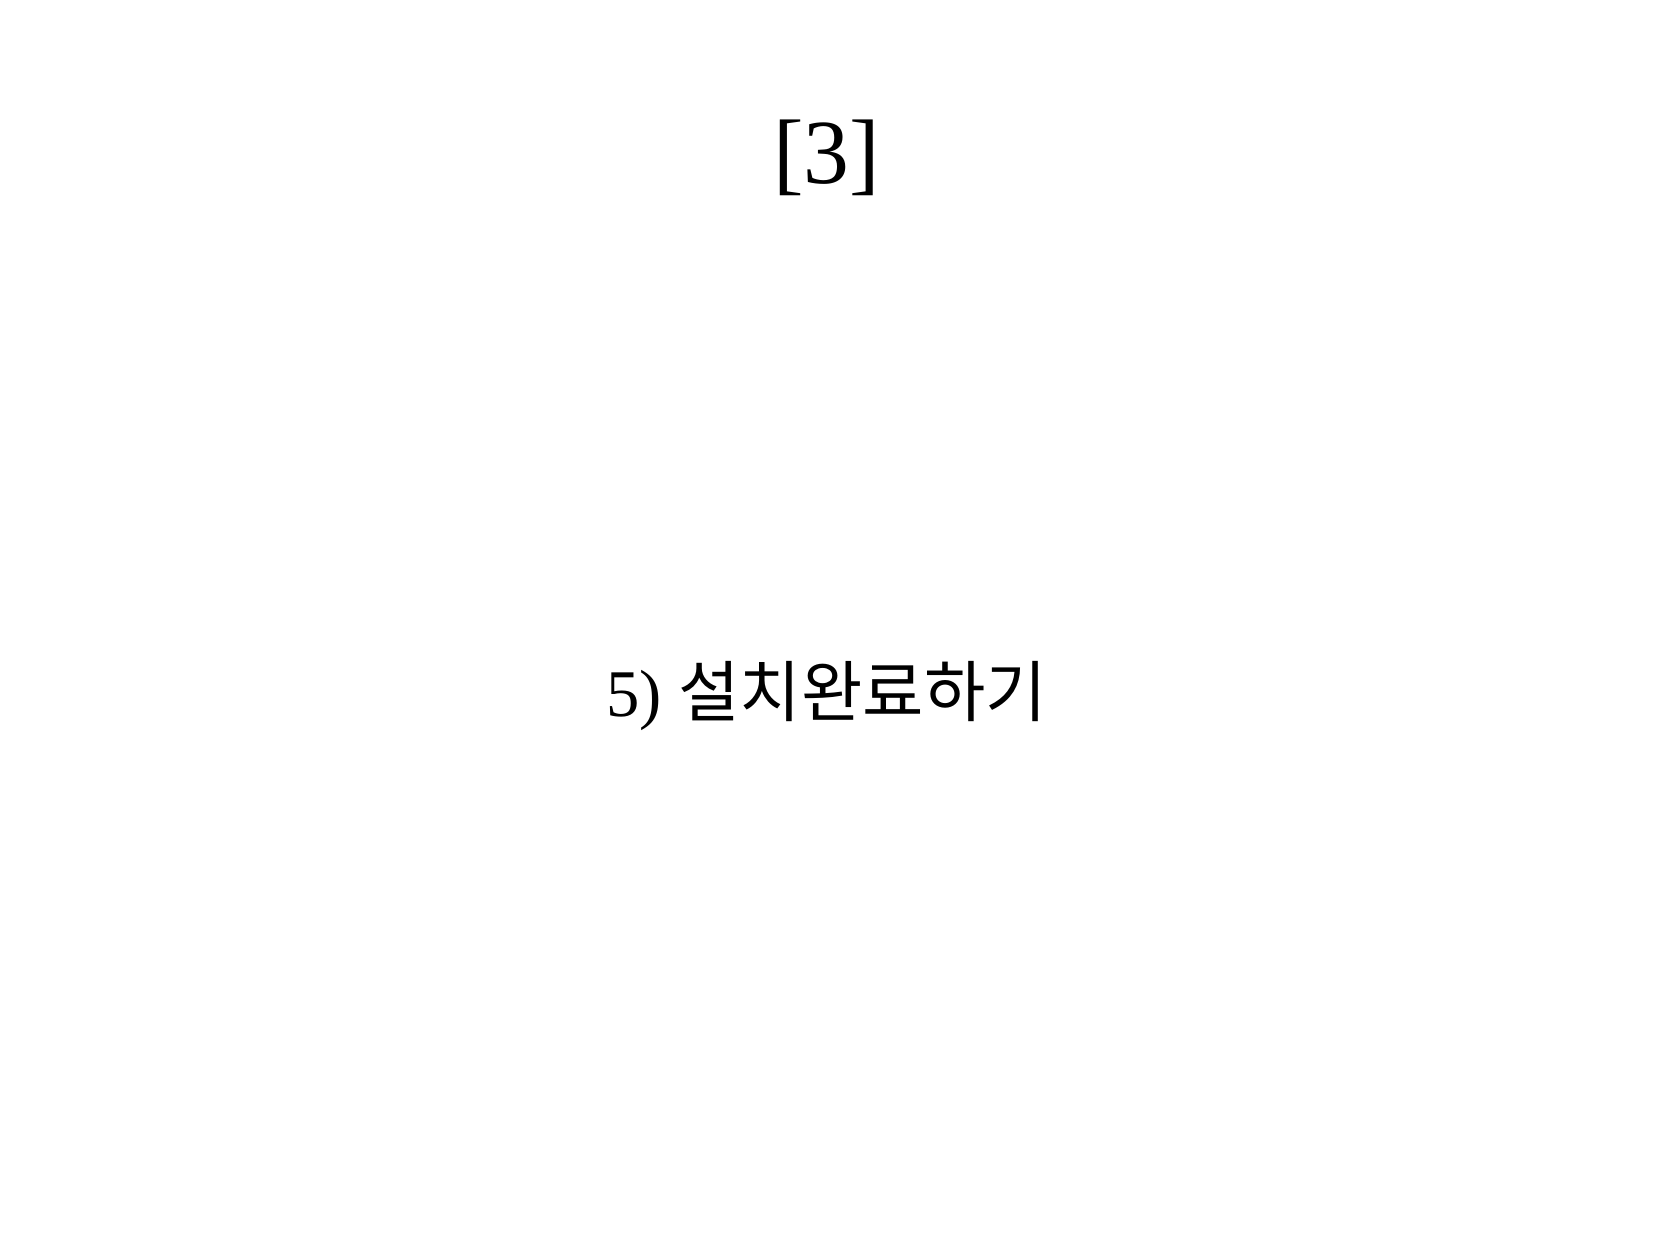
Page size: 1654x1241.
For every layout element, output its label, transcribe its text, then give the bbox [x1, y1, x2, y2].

title [3] [82, 49, 1571, 257]
subtitle 5) 설치완료하기 [82, 290, 1571, 1010]
